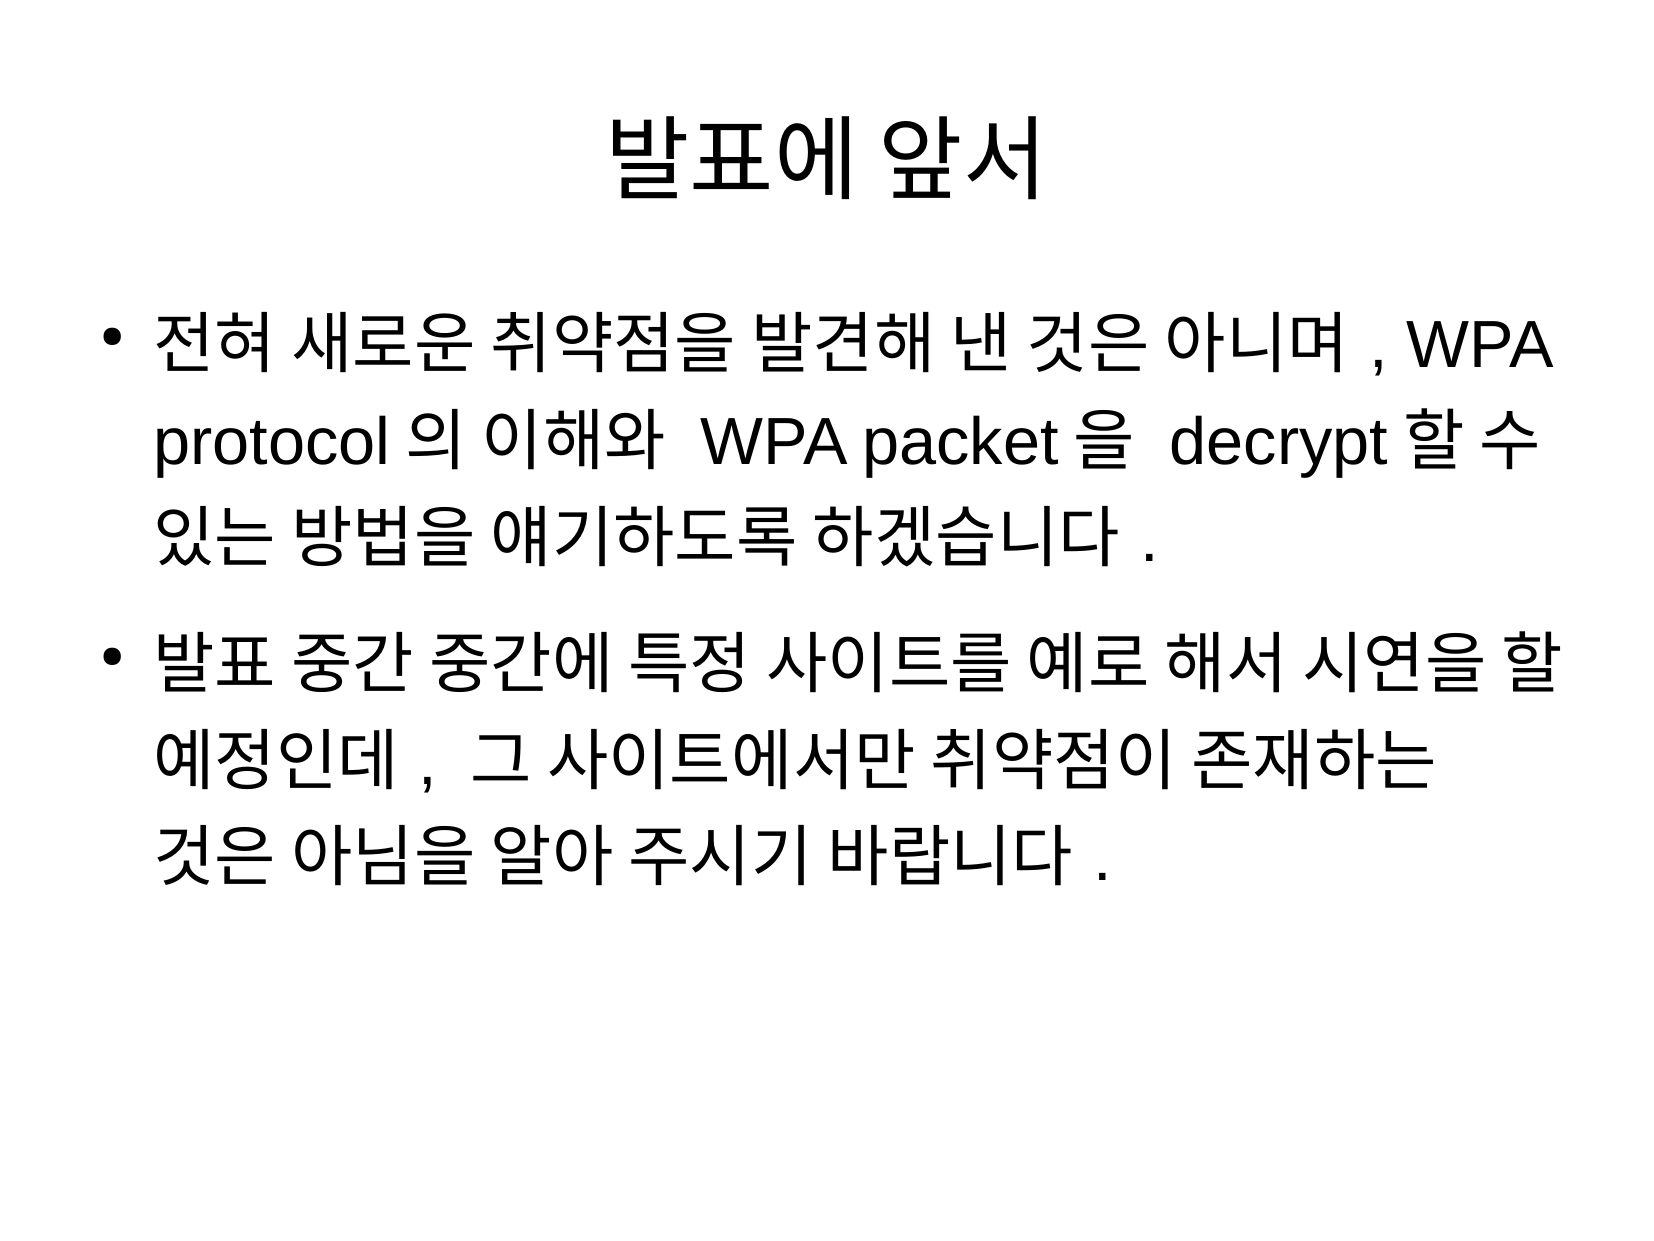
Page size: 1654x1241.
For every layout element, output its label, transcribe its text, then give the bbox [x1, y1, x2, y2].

list 전혀 새로운 취약점을 발견해 낸 것은 아니며, WPA protocol의 이해와 WPA packet을 decrypt할 수 있는 방법을 얘기하도록 하겠습니다. 발표 중간 중간에 특정 사이트를 예로 해서 시연을 할 예정인데, 그 사이트에서만 취약점이 존재하는 것은 아님을 알아 주시기 바랍니다. [82, 290, 1571, 1010]
title 발표에 앞서 [82, 49, 1571, 257]
